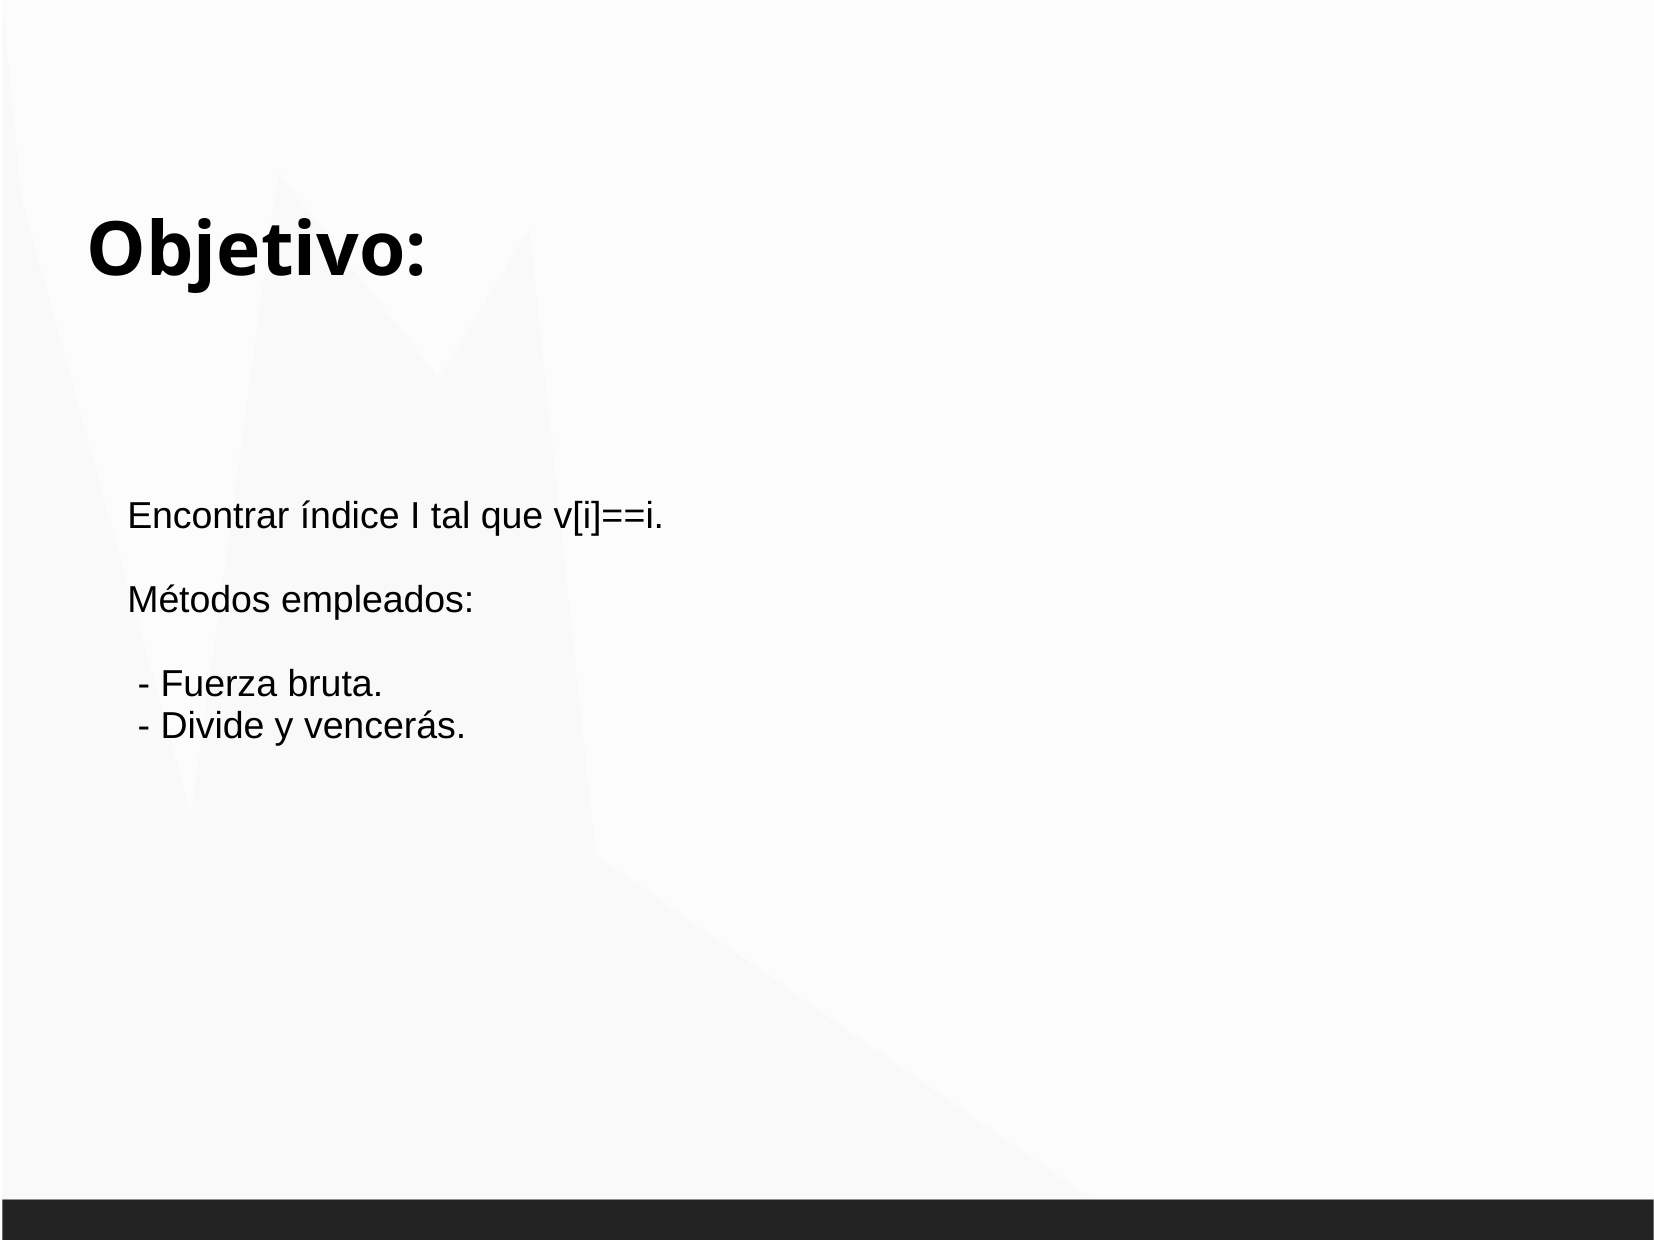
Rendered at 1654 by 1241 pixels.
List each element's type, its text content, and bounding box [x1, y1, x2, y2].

picture [2, 0, 1654, 1241]
text_box Encontrar índice I tal que v[i]==i. Métodos empleados: - Fuerza bruta. - Divide y vencerás. [112, 487, 1538, 755]
title Objetivo: [86, 150, 1576, 343]
